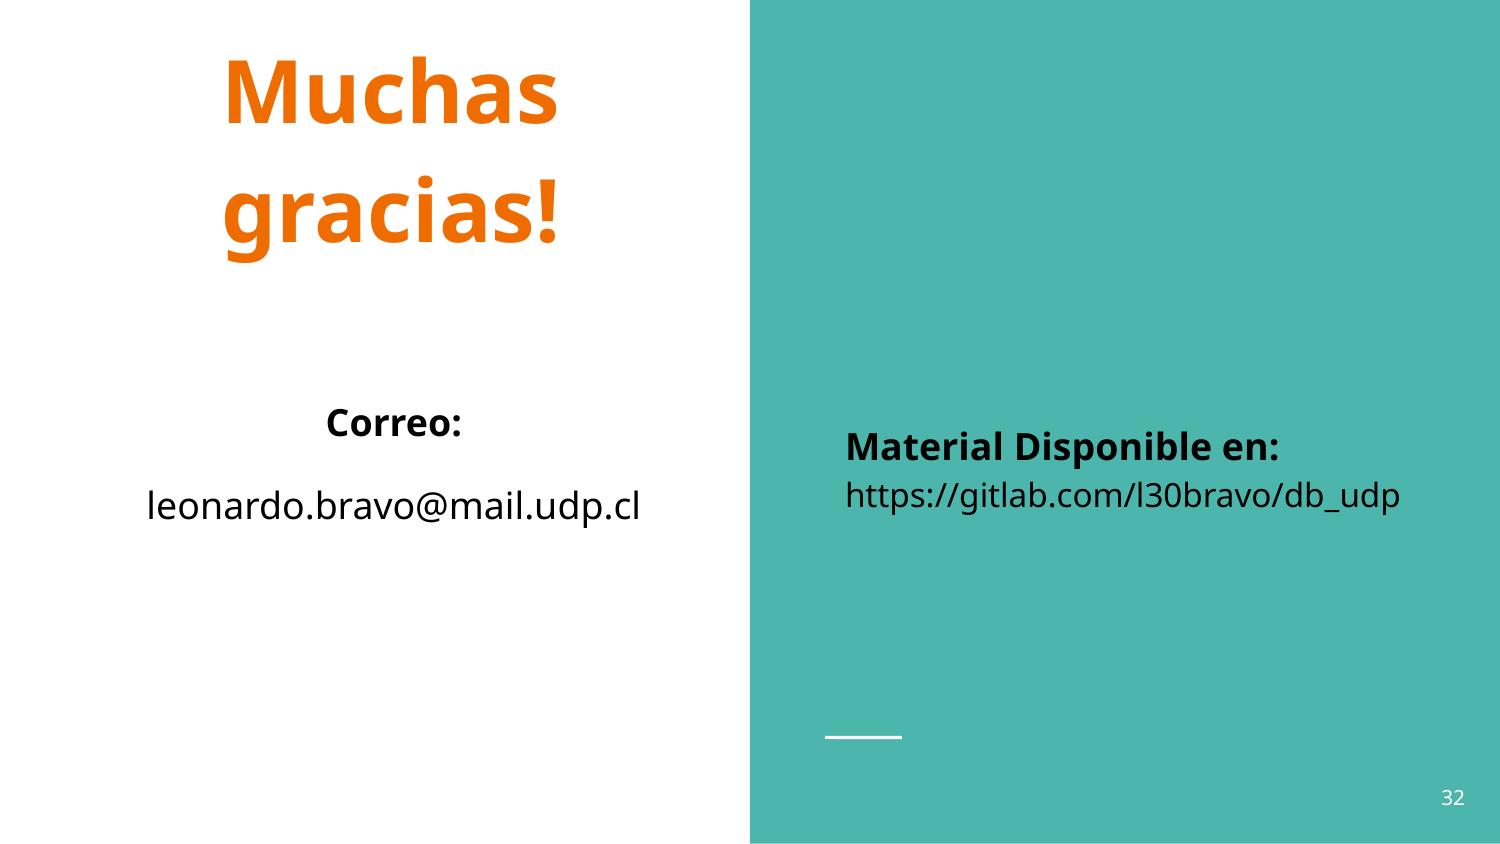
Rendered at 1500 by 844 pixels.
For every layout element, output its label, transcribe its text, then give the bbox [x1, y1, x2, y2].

title Muchas gracias! [59, 8, 723, 284]
slide_number <number> [1389, 764, 1480, 830]
list Correo: leonardo.bravo@mail.udp.cl [79, 253, 709, 833]
text_box Material Disponible en: https://gitlab.com/l30bravo/db_udp [830, 413, 1418, 525]
